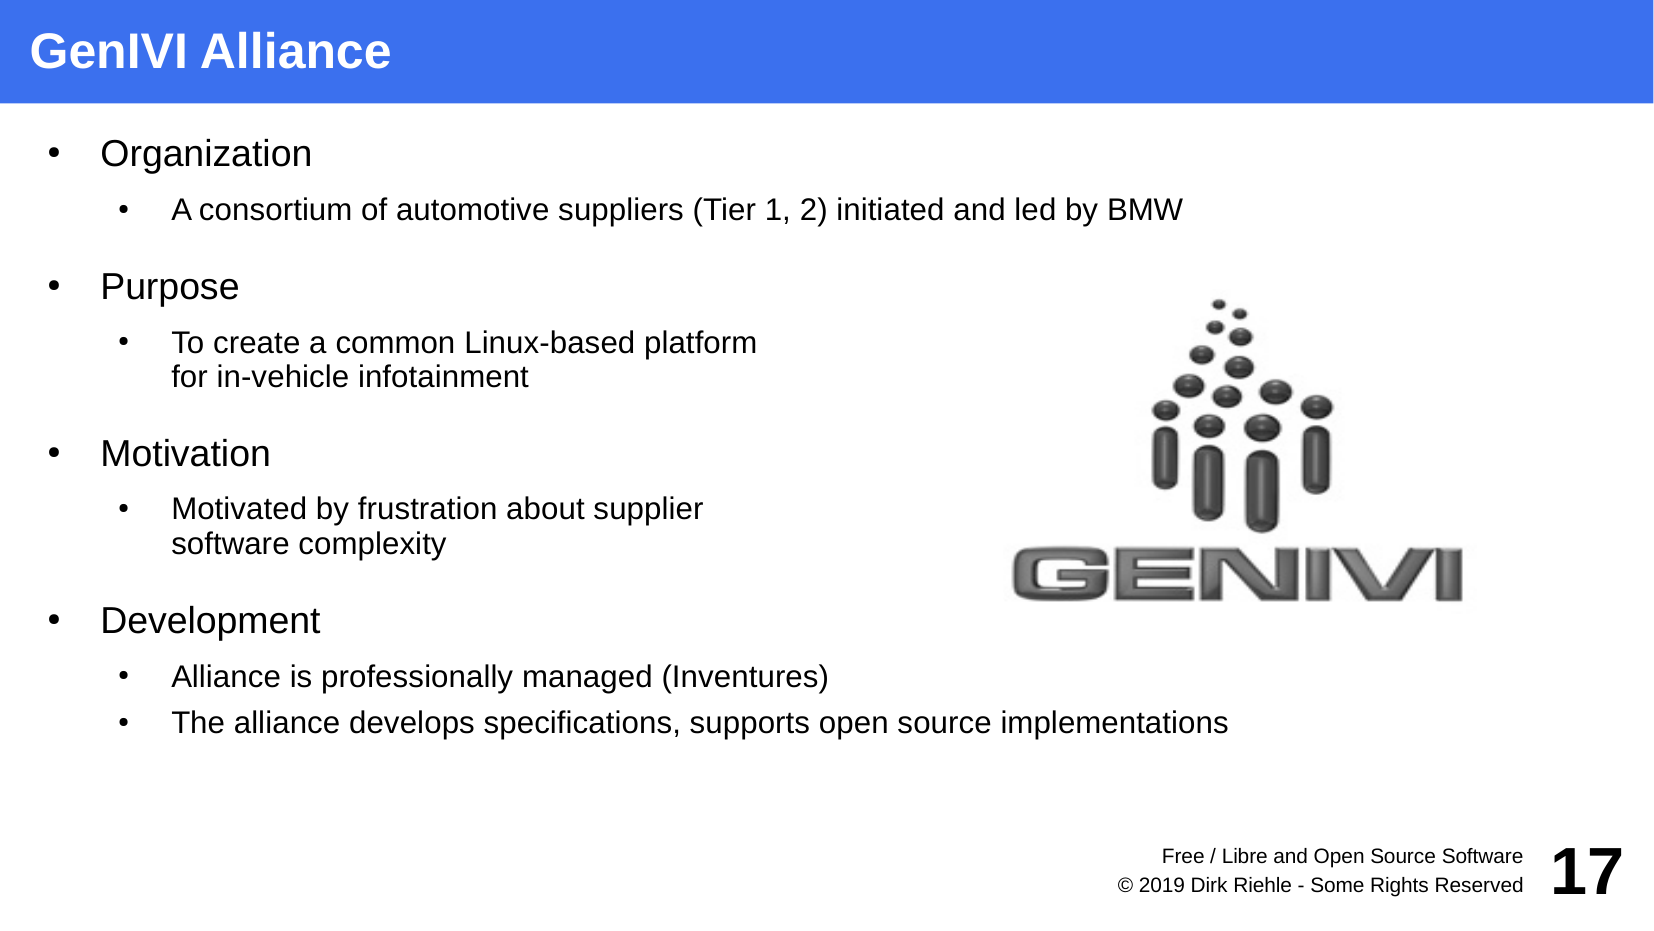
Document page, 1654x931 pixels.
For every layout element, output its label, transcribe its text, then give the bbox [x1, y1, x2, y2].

list Organization A consortium of automotive suppliers (Tier 1, 2) initiated and led by BMW Purpose To create a common Linux-based platform for in-vehicle infotainment Motivation Motivated by frustration about supplier software complexity Development Alliance is professionally managed (Inventures) The alliance develops specifications, supports open source implementations [29, 132, 1625, 813]
picture [1003, 289, 1477, 614]
title GenIVI Alliance [0, 0, 1654, 104]
